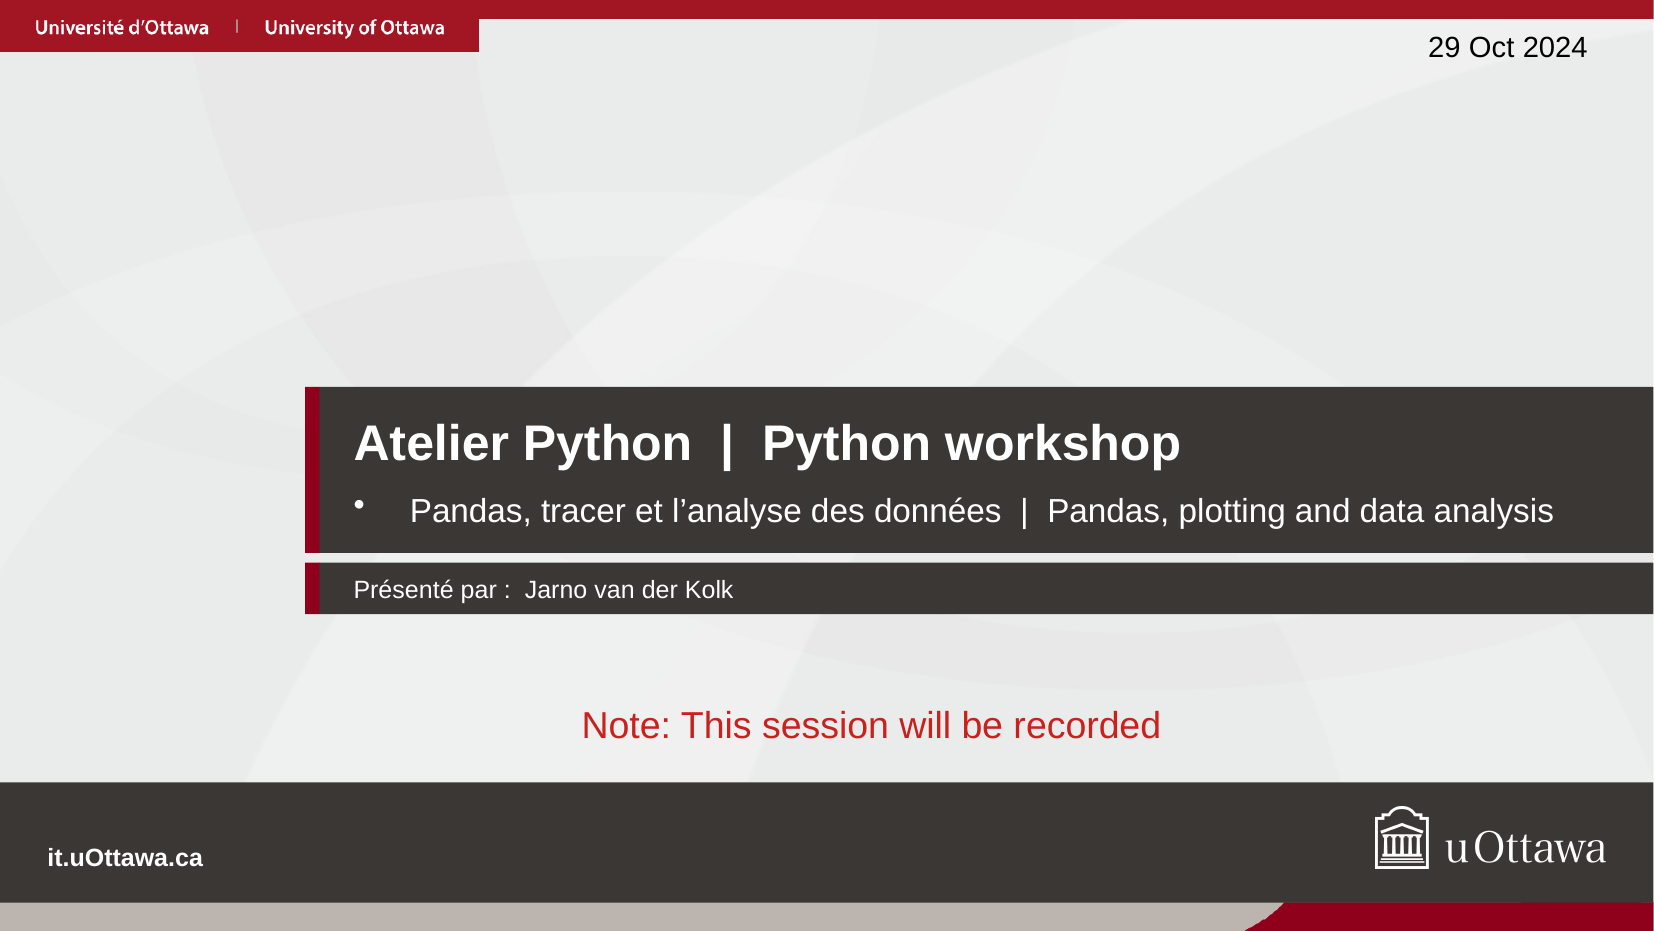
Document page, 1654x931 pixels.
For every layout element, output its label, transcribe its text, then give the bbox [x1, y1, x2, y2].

text_box it.uOttawa.ca [32, 834, 853, 884]
picture [1375, 806, 1606, 869]
text_box 29 Oct 2024 [1413, 23, 1652, 71]
text_box Présenté par : Jarno van der Kolk [338, 586, 1634, 626]
text_box [305, 386, 1654, 553]
picture [0, 0, 1654, 782]
text_box [0, 782, 1654, 903]
picture [0, 903, 1654, 931]
text_box Note: This session will be recorded [566, 696, 1178, 754]
text_box [305, 562, 1654, 615]
text_box Pandas, tracer et l’analyse des données | Pandas, plotting and data analysis [338, 484, 1634, 534]
text_box Atelier Python | Python workshop [338, 386, 1634, 484]
